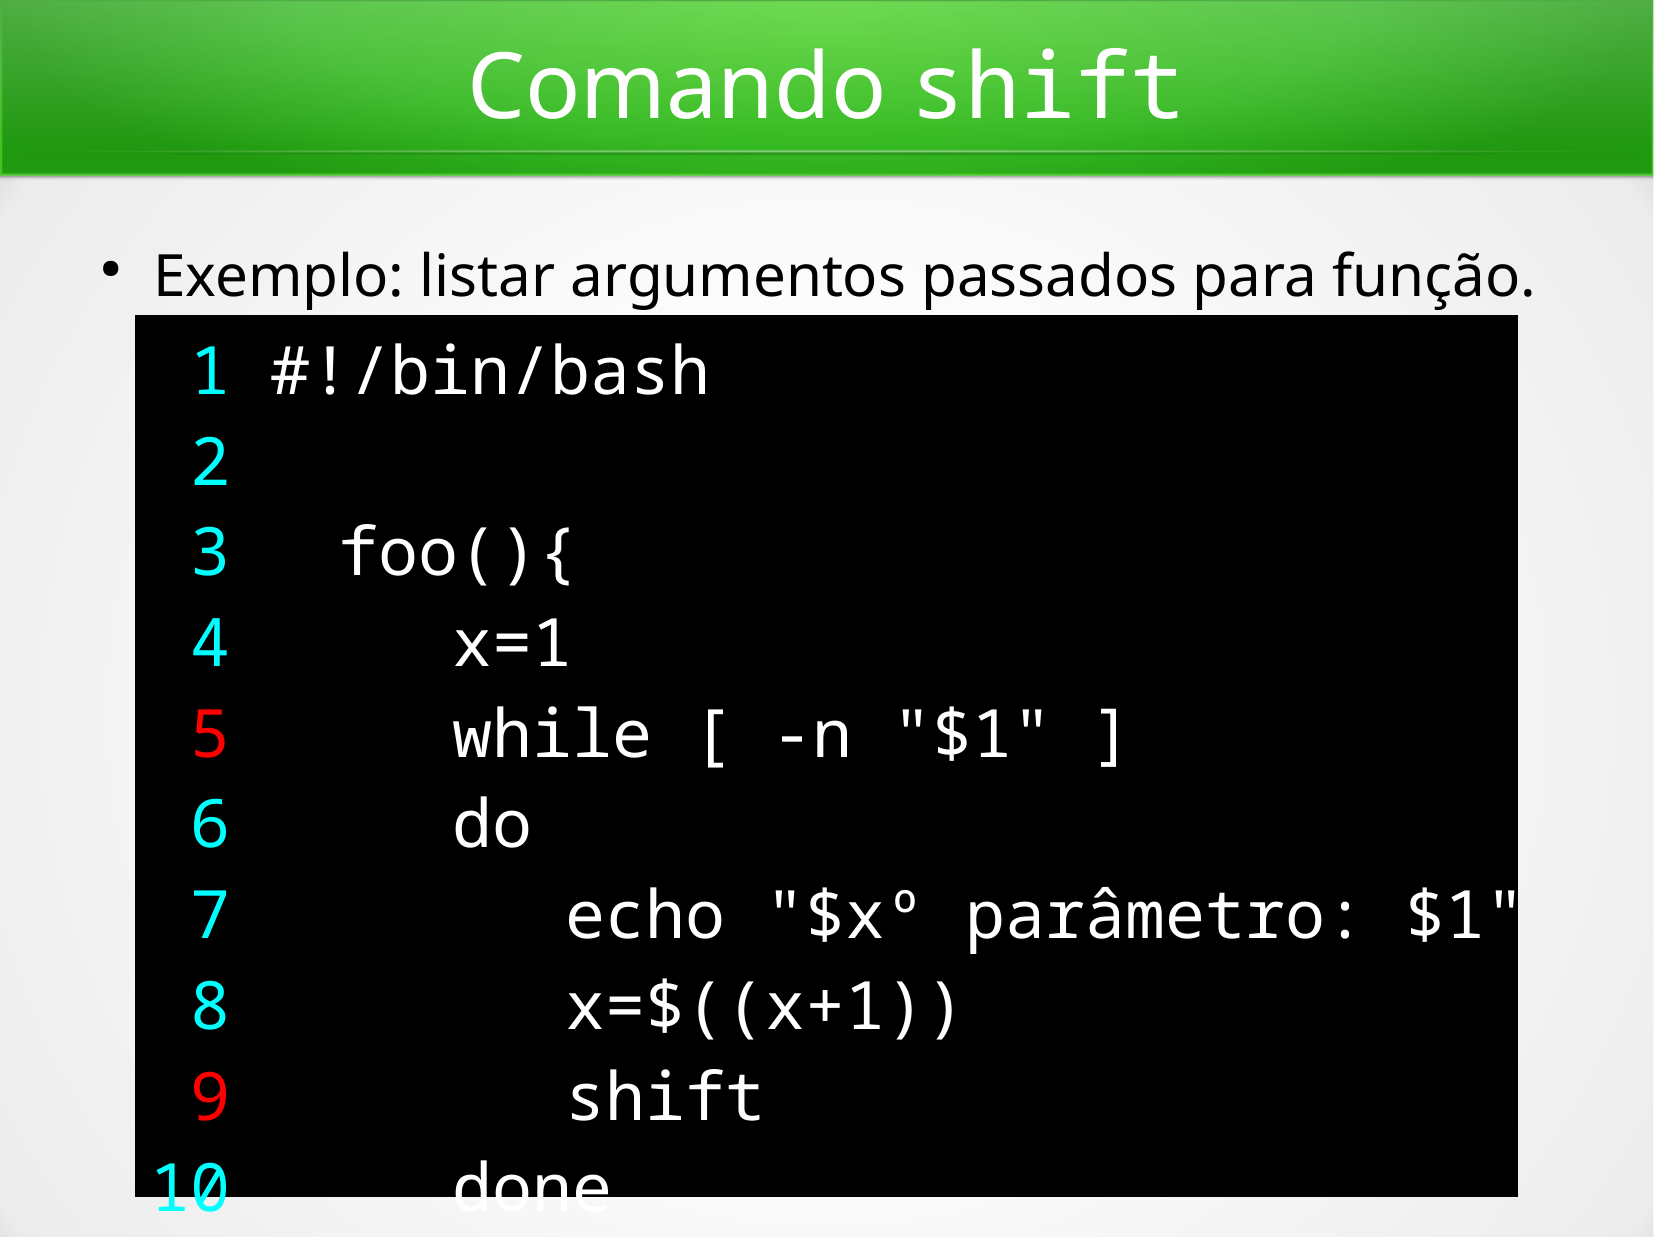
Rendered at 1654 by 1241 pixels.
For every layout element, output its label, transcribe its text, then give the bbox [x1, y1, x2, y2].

title Comando shift [82, 11, 1571, 154]
text_box 1 #!/bin/bash 2 3 foo(){ 4 x=1 5 while [ -n "$1" ] 6 do 7 echo "$xº parâmetro: $1" 8 x=$((x+1)) 9 shift 10 done 11 } 12 13 foo 1 '2 3' 4 5 'olá mundo' [135, 461, 1518, 1197]
list Exemplo: listar argumentos passados para função. [82, 225, 1571, 461]
picture [0, 0, 1654, 1237]
